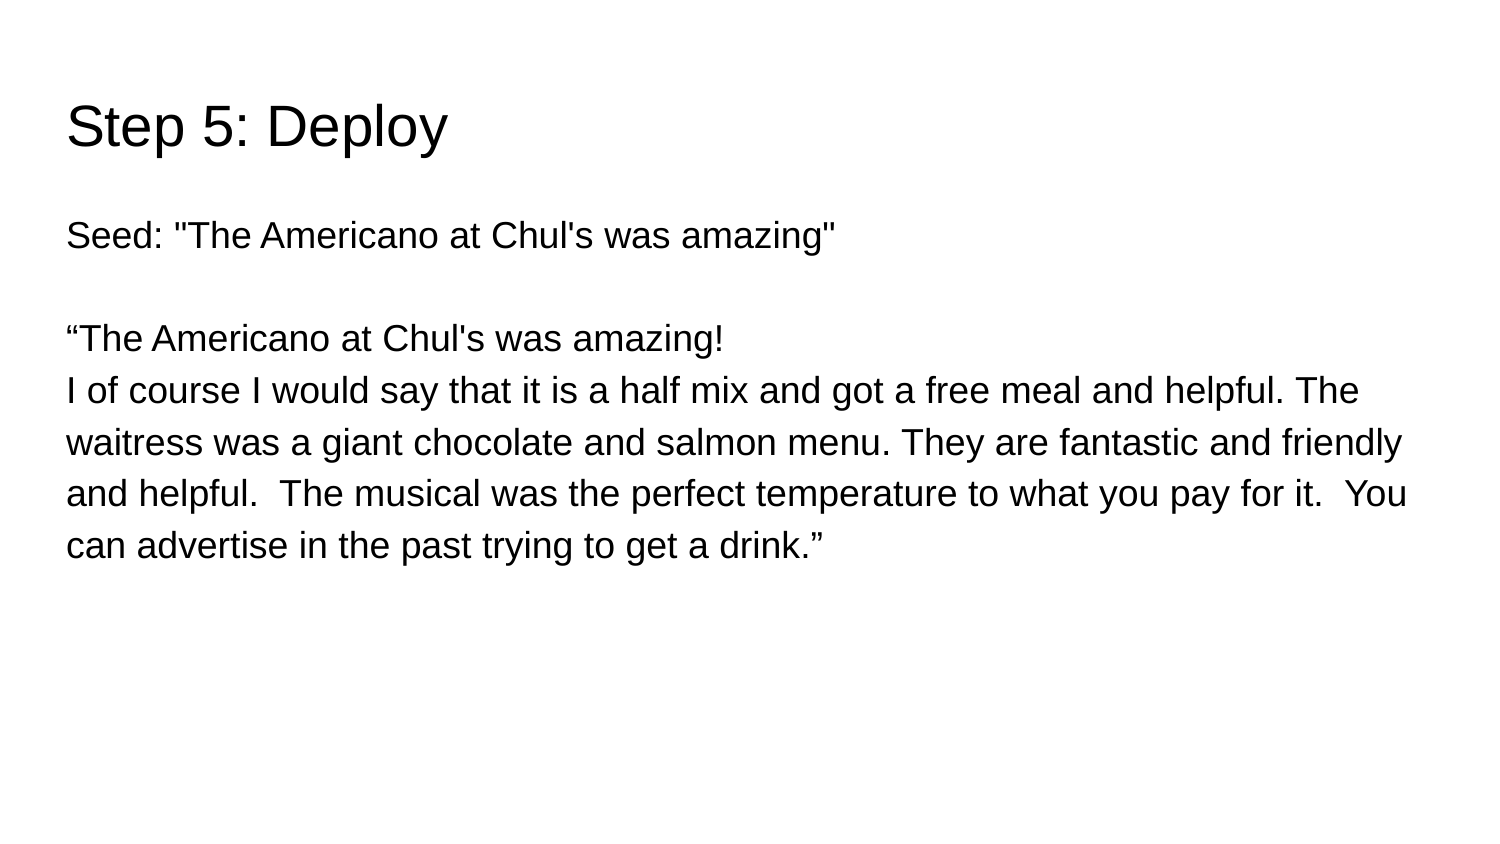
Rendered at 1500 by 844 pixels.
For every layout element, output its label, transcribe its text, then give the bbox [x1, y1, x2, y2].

title Step 5: Deploy [51, 72, 1449, 167]
list Seed: "The Americano at Chul's was amazing" “The Americano at Chul's was amazing! I of course I would say that it is a half mix and got a free meal and helpful. The waitress was a giant chocolate and salmon menu. They are fantastic and friendly and helpful. The musical was the perfect temperature to what you pay for it. You can advertise in the past trying to get a drink.” [51, 189, 1449, 750]
